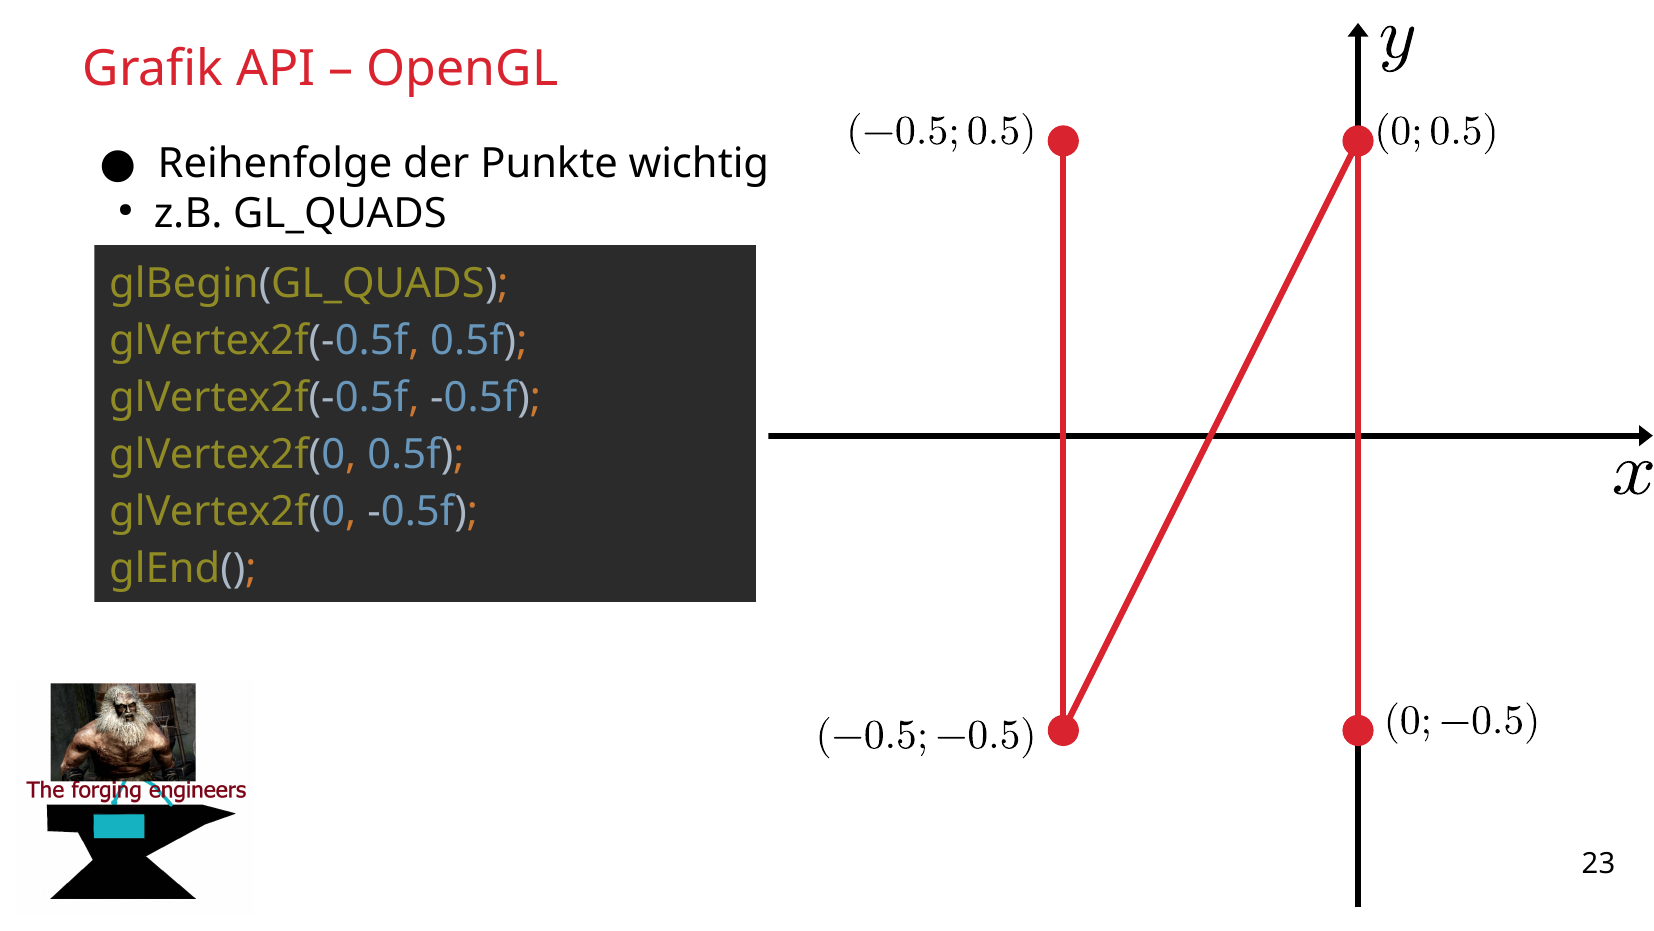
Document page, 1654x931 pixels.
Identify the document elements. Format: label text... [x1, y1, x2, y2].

picture [767, 22, 1654, 909]
title Grafik API – OpenGL [82, 37, 767, 95]
text_box Reihenfolge der Punkte wichtig z.B. GL_QUADS [82, 135, 767, 284]
text_box glBegin(GL_QUADS); glVertex2f(-0.5f, 0.5f); glVertex2f(-0.5f, -0.5f); glVertex2f(0, 0.5f); glVertex2f(0, -0.5f); glEnd(); [94, 245, 756, 544]
picture [17, 679, 254, 916]
